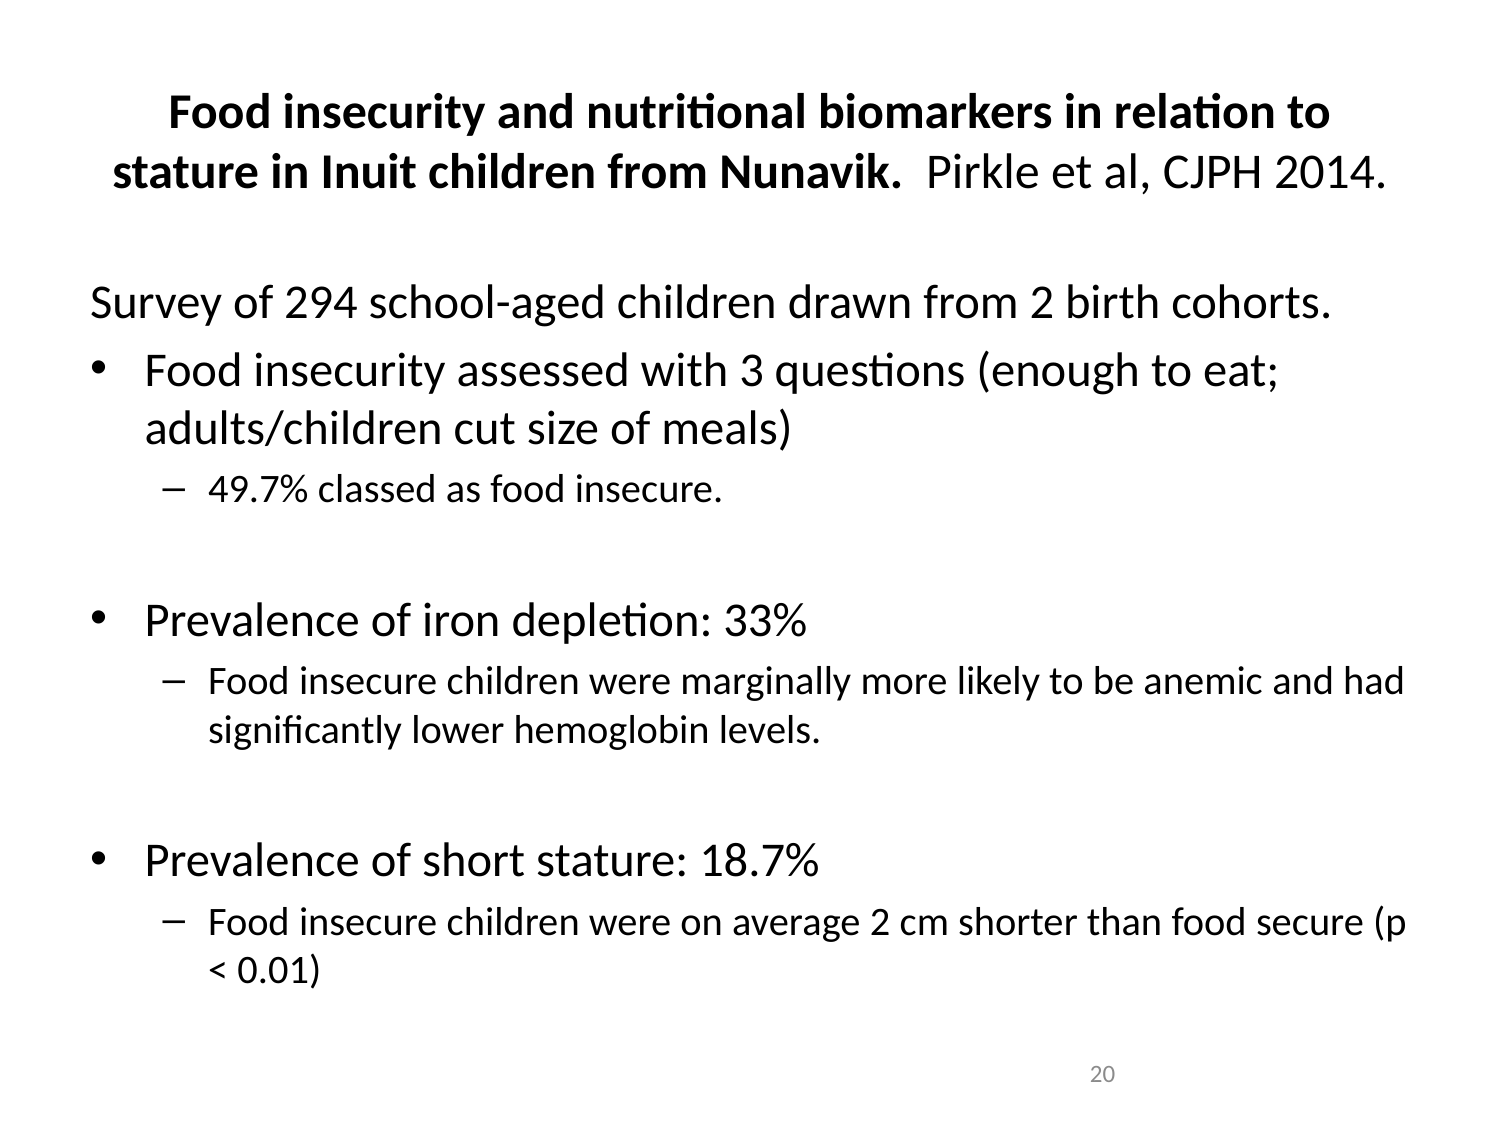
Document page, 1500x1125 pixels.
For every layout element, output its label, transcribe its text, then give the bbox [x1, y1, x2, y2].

list Survey of 294 school-aged children drawn from 2 birth cohorts. Food insecurity assessed with 3 questions (enough to eat; adults/children cut size of meals) 49.7% classed as food insecure. Prevalence of iron depletion: 33% Food insecure children were marginally more likely to be anemic and had significantly lower hemoglobin levels. Prevalence of short stature: 18.7% Food insecure children were on average 2 cm shorter than food secure (p < 0.01) [75, 262, 1425, 1005]
slide_number <number> [1074, 1042, 1425, 1103]
title Food insecurity and nutritional biomarkers in relation to stature in Inuit children from Nunavik. Pirkle et al, CJPH 2014. [75, 45, 1425, 233]
